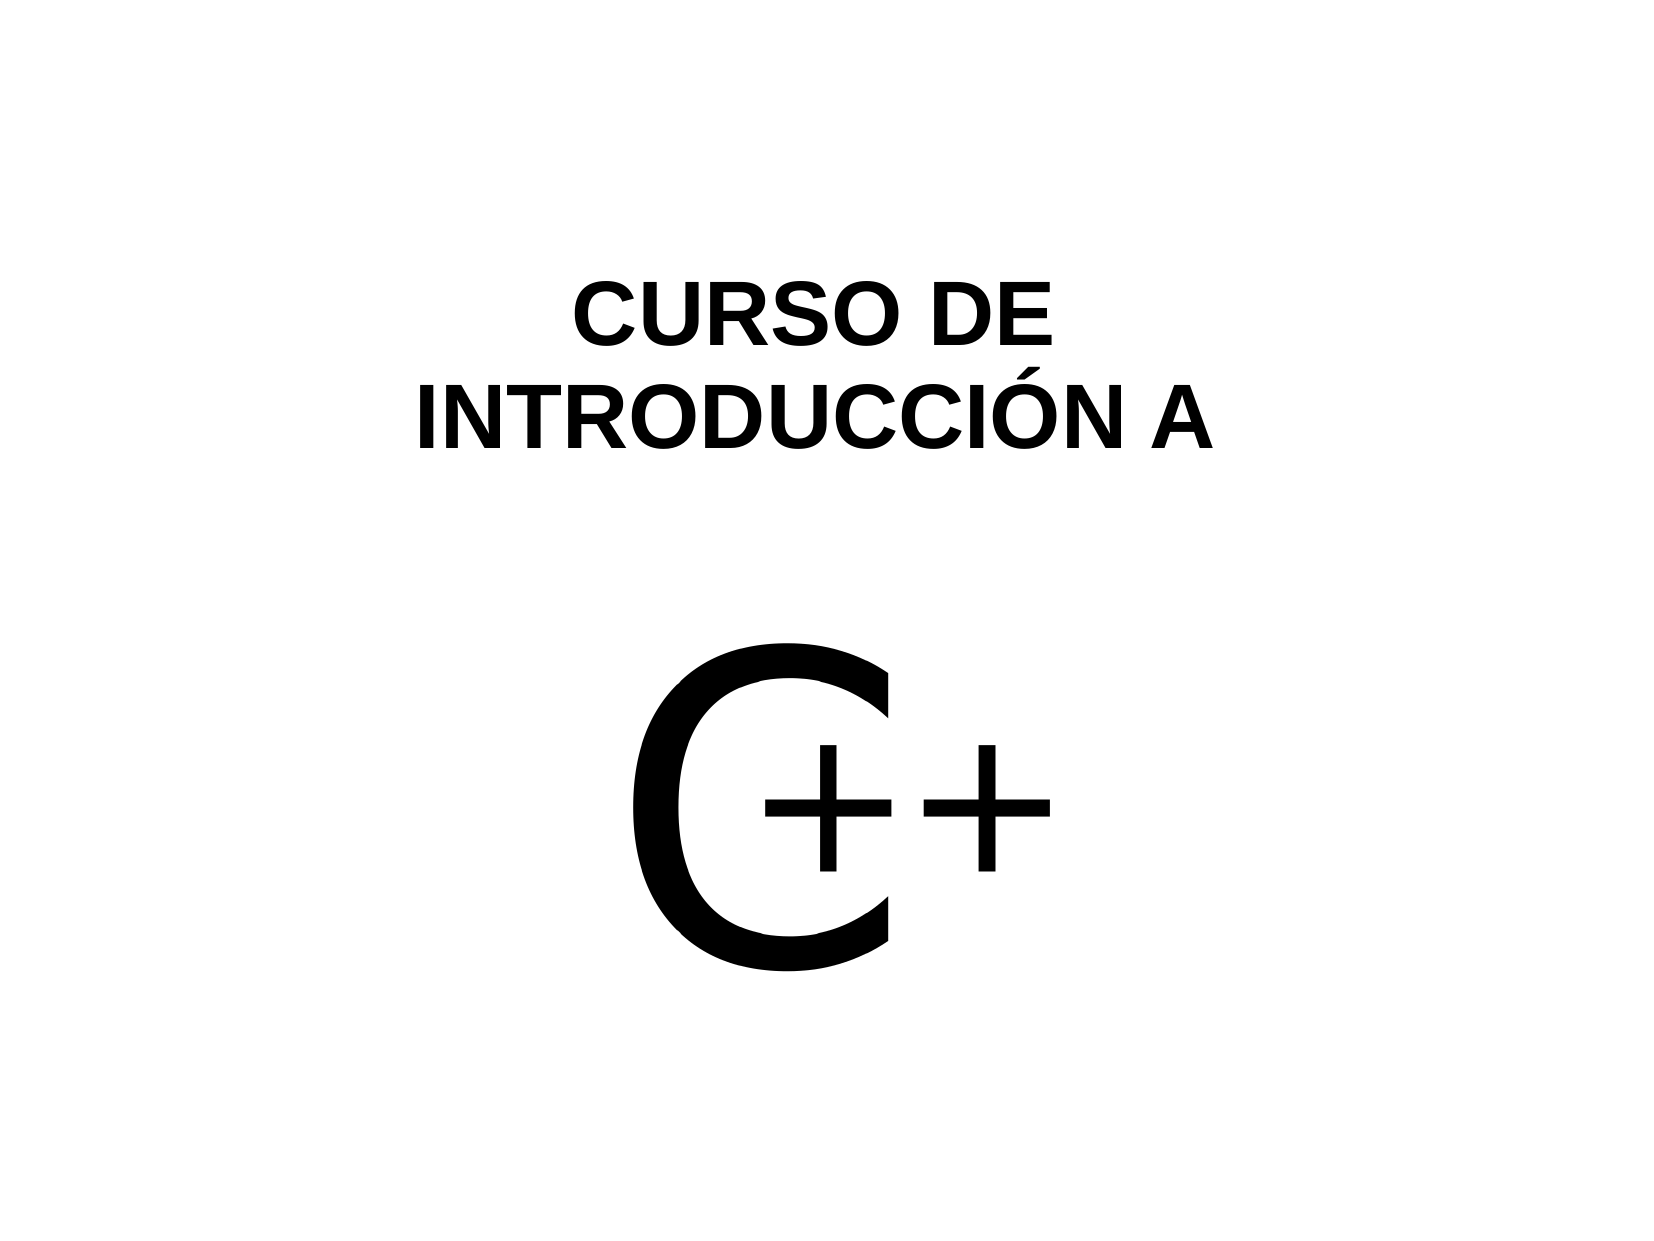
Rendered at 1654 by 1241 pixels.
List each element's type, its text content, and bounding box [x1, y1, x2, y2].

picture [614, 555, 1118, 1059]
title CURSO DE INTRODUCCIÓN A [82, 25, 1571, 910]
